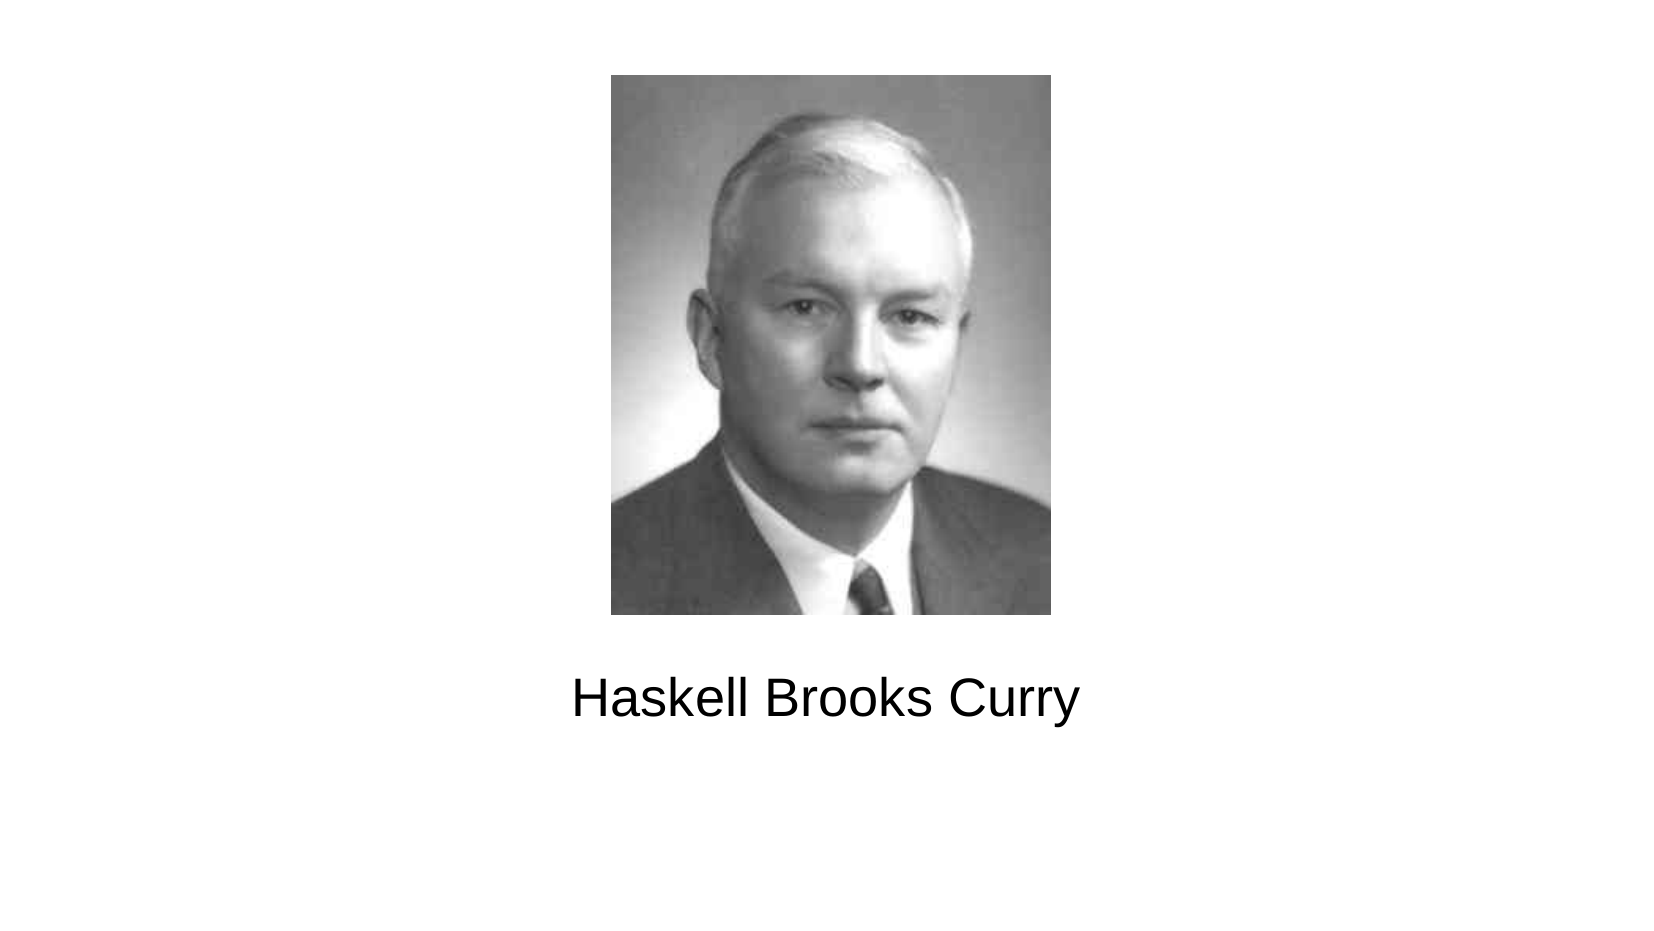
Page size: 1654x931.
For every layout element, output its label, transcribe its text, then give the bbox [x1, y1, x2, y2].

picture [611, 75, 1051, 616]
text_box Haskell Brooks Curry [556, 660, 1097, 736]
